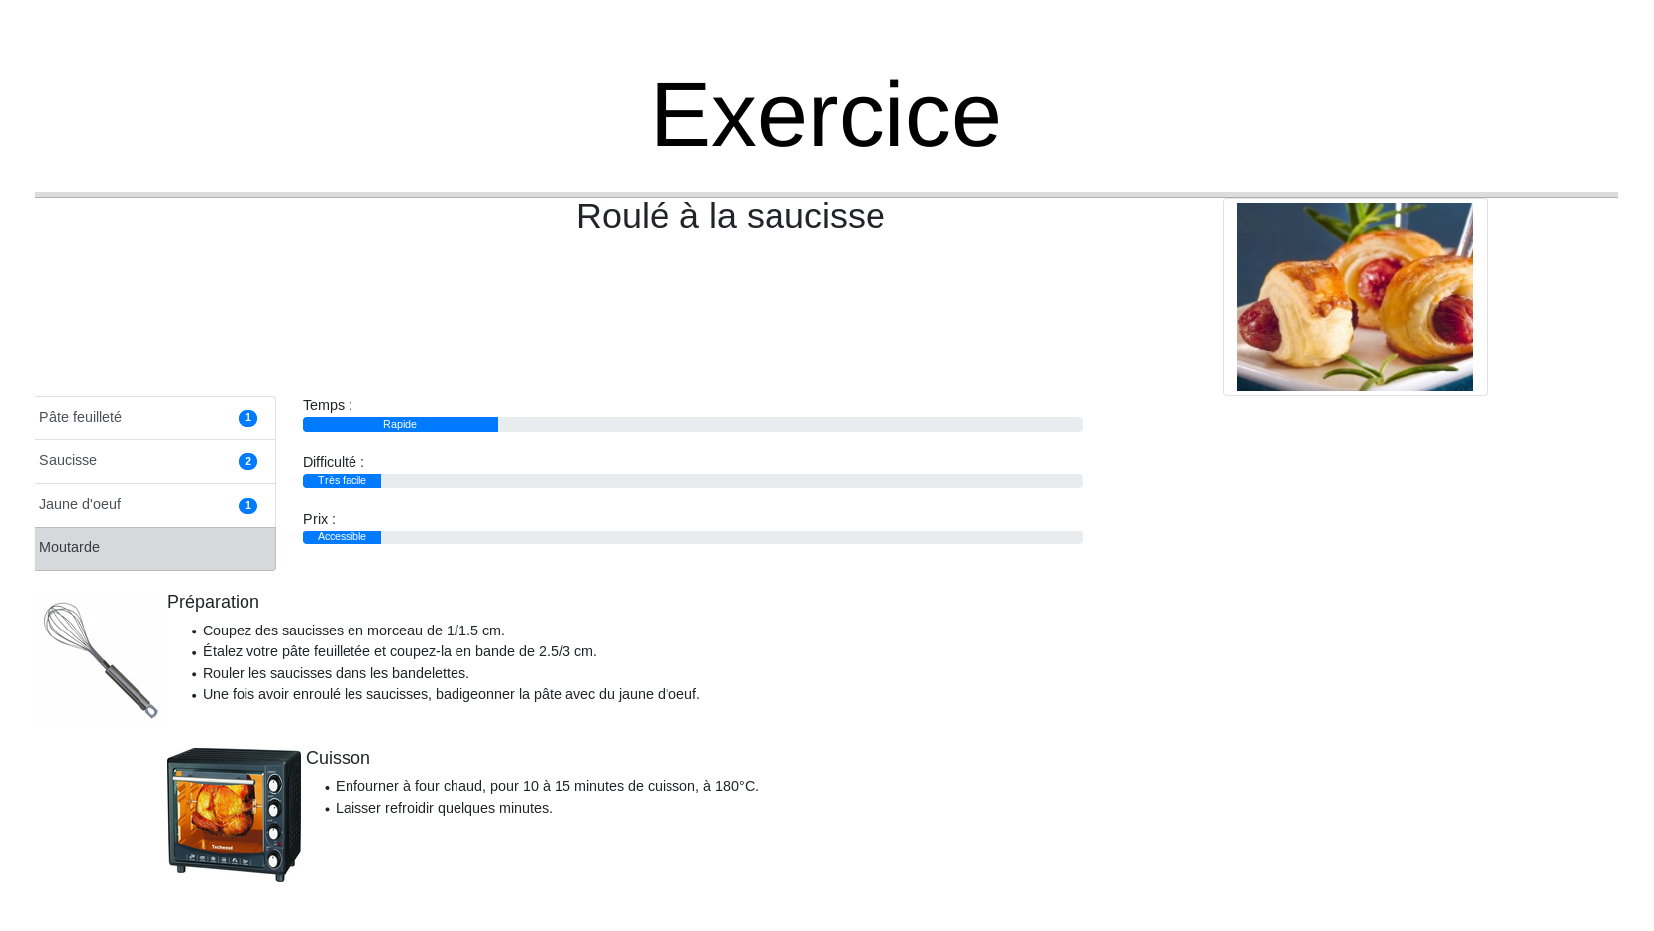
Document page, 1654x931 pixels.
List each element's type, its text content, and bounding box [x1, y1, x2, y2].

title Exercice [82, 37, 1571, 192]
picture [34, 192, 1619, 910]
